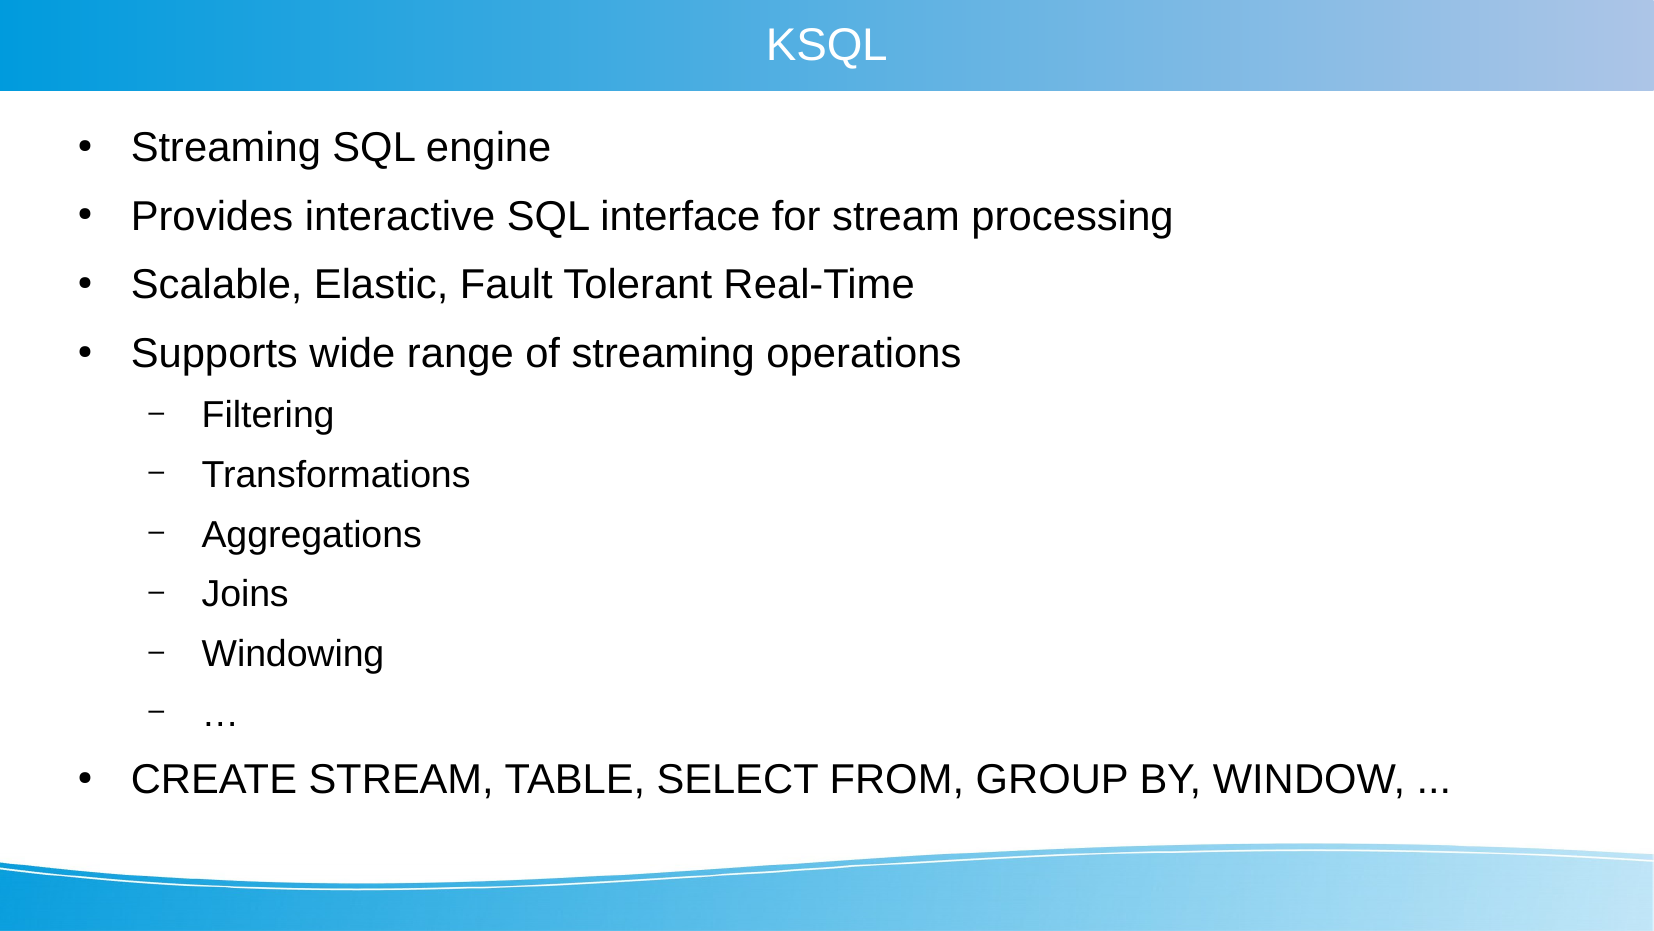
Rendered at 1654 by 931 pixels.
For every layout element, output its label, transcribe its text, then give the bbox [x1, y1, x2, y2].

list Streaming SQL engine Provides interactive SQL interface for stream processing Scalable, Elastic, Fault Tolerant Real-Time Supports wide range of streaming operations Filtering Transformations Aggregations Joins Windowing … CREATE STREAM, TABLE, SELECT FROM, GROUP BY, WINDOW, ... [60, 123, 1591, 833]
title KSQL [82, 5, 1571, 85]
picture [0, 843, 1654, 931]
